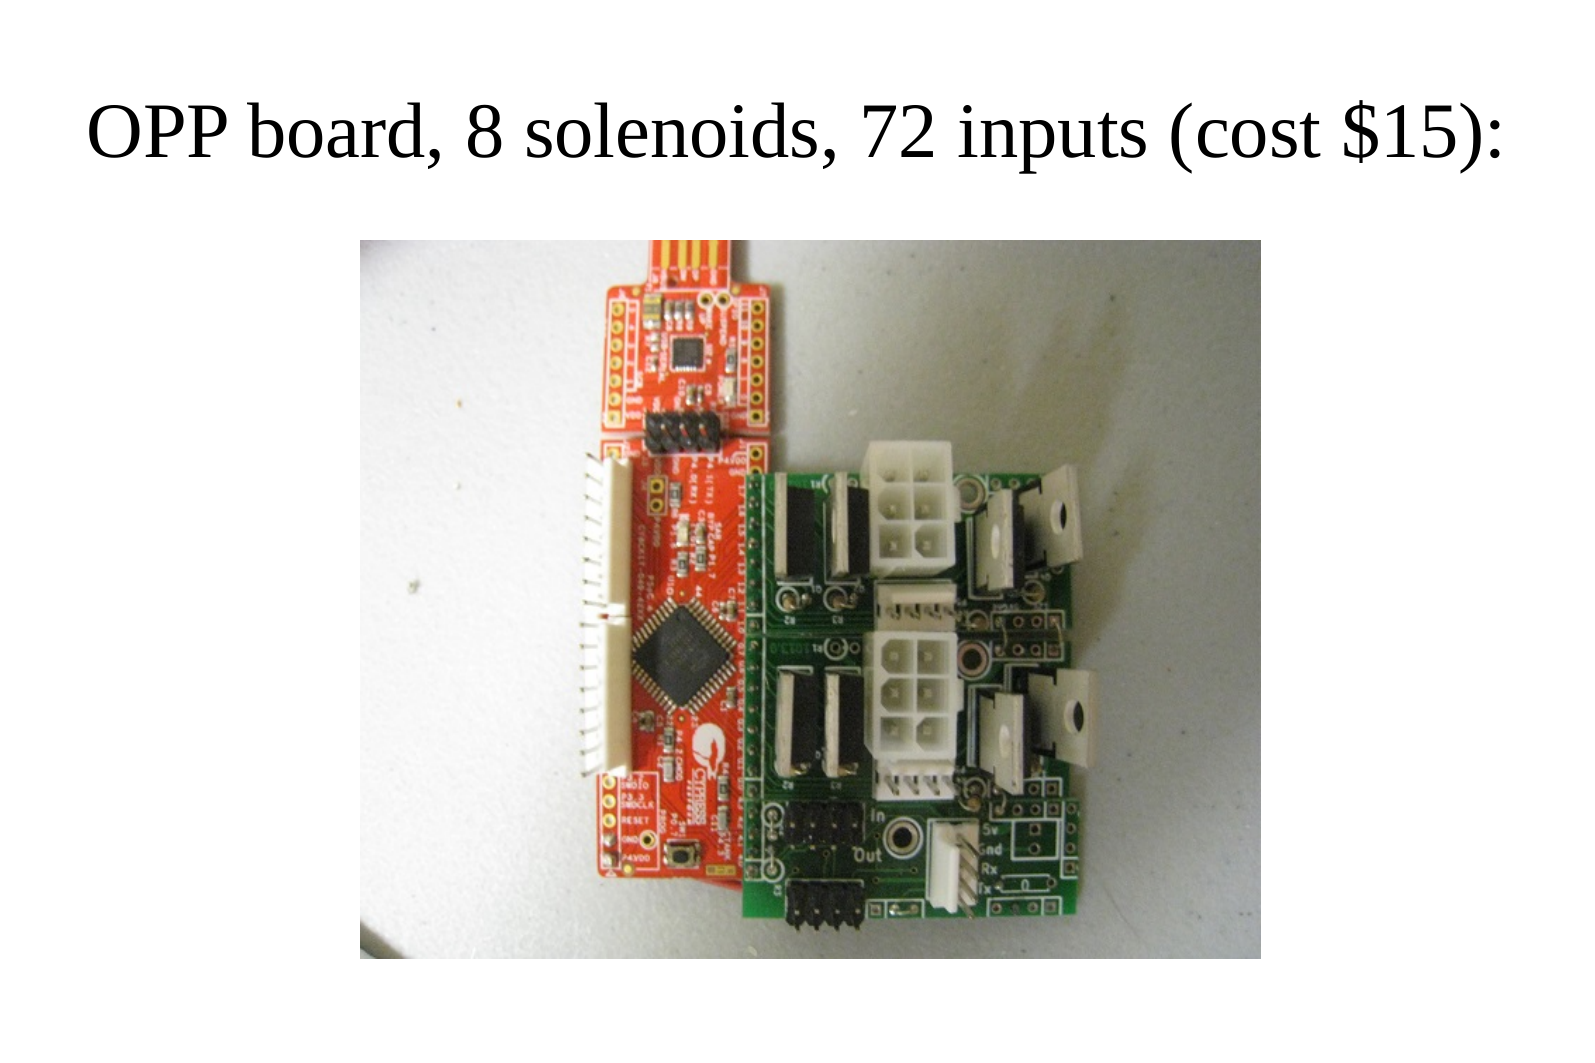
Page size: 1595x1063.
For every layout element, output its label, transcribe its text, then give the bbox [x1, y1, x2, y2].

picture [360, 240, 1261, 959]
title OPP board, 8 solenoids, 72 inputs (cost $15): [79, 42, 1515, 220]
